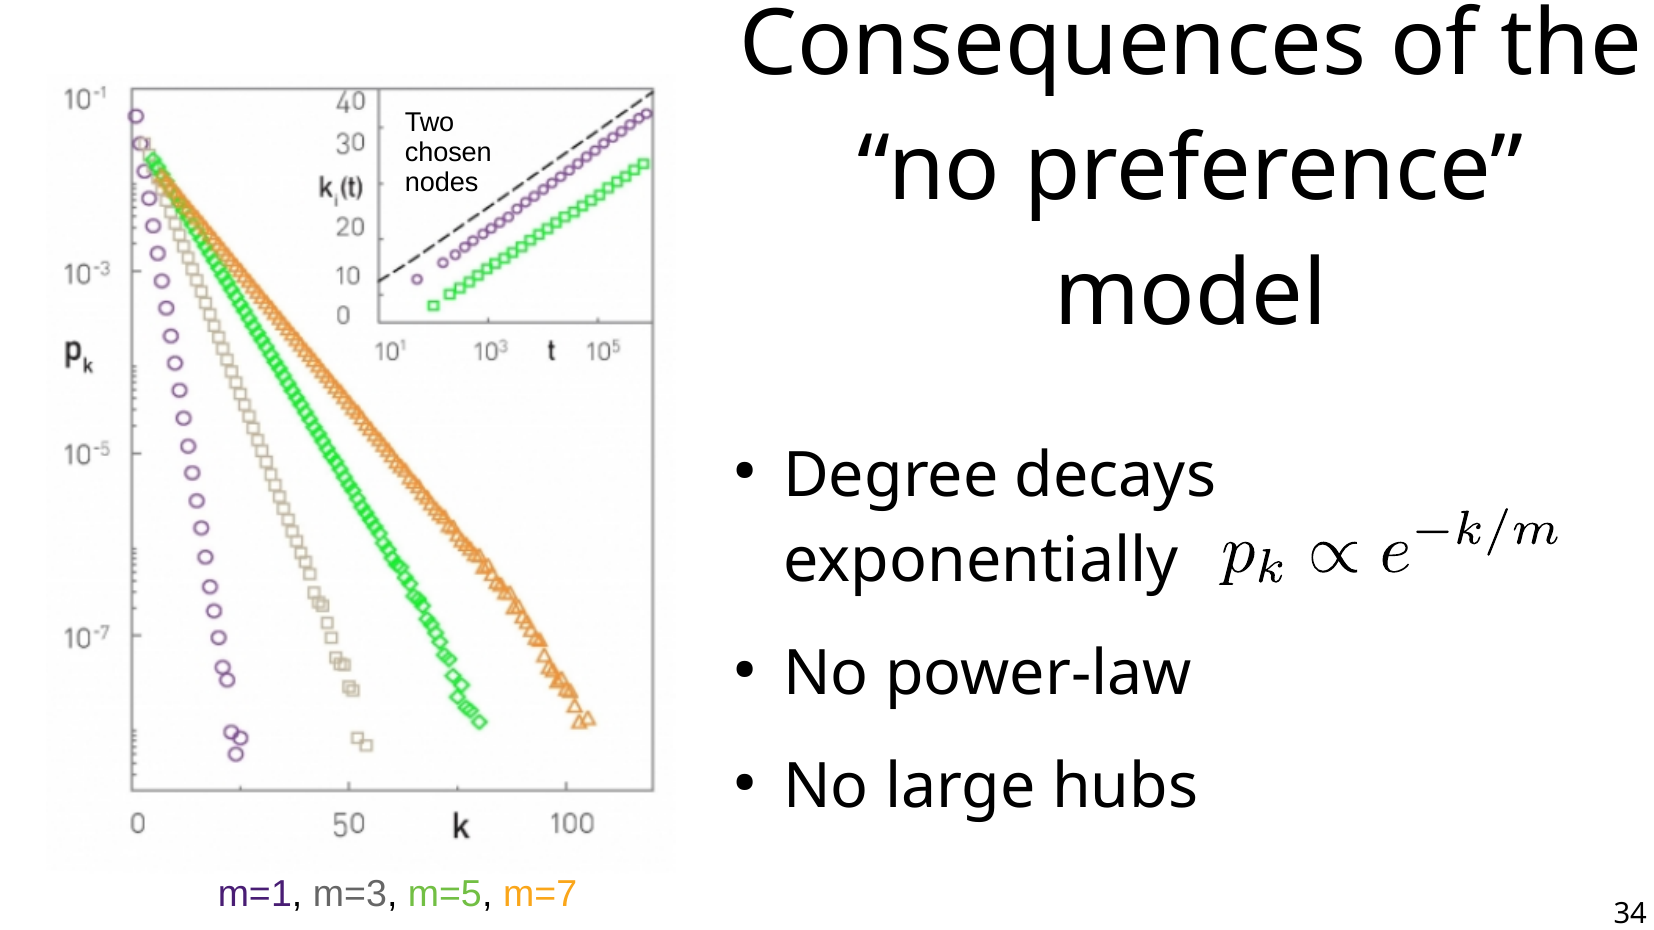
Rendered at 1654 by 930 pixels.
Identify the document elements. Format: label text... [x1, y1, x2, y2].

picture [46, 74, 676, 874]
list Degree decays exponentially No power-law No large hubs [716, 428, 1583, 829]
title Consequences of the “no preference” model [735, 9, 1648, 318]
text_box Two chosen nodes [390, 99, 541, 205]
text_box [1218, 507, 1561, 586]
text_box m=1, m=3, m=5, m=7 [135, 864, 661, 922]
